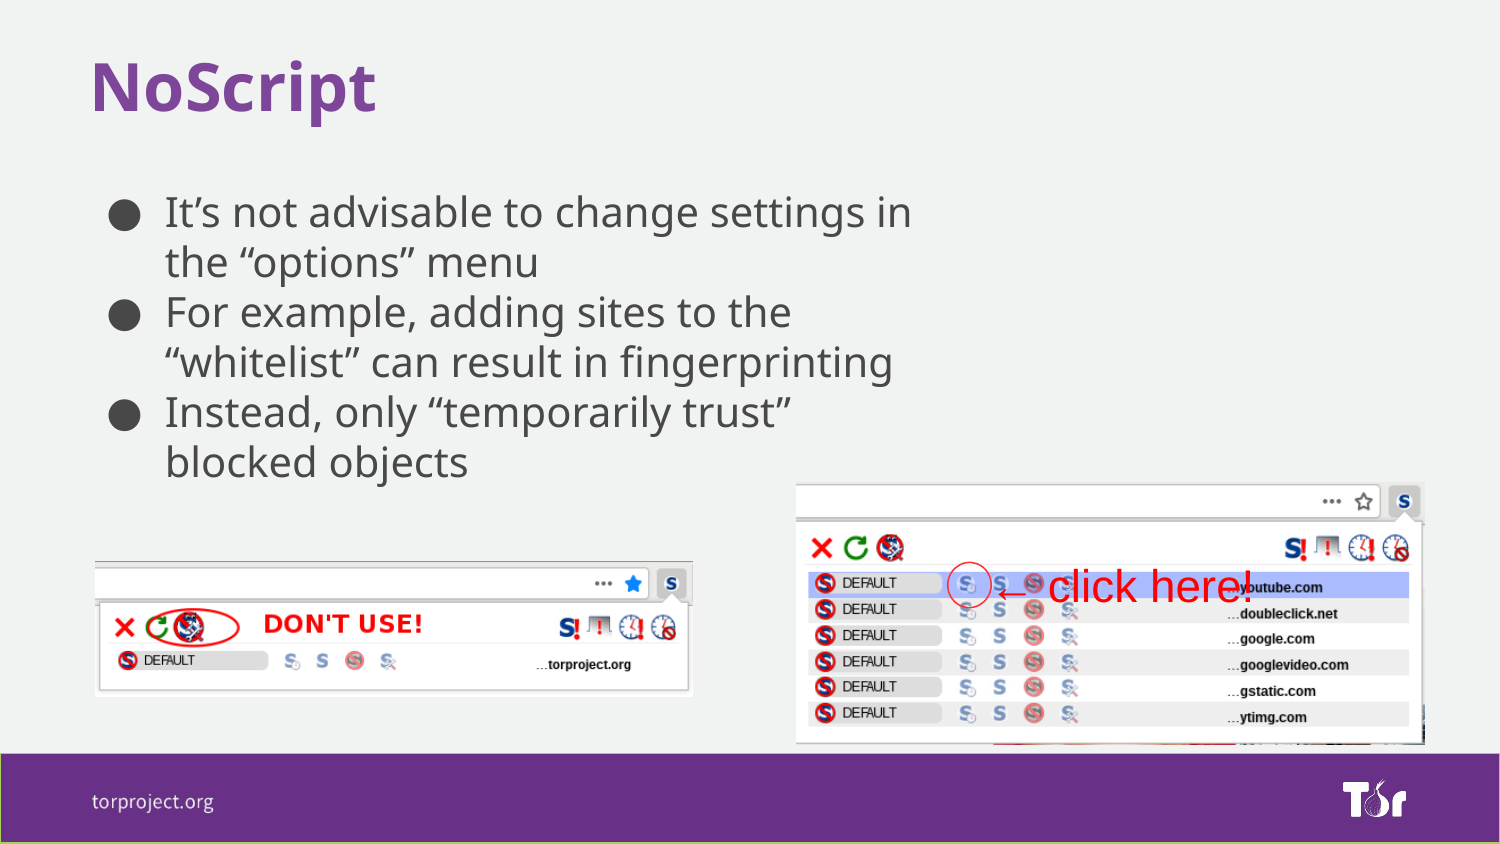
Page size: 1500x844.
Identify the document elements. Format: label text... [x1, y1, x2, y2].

text_box NoScript [74, 15, 1425, 156]
picture [1343, 778, 1406, 817]
picture [796, 482, 1425, 745]
picture [75, 780, 604, 821]
text_box It’s not advisable to change settings in the “options” menu For example, adding sites to the “whitelist” can result in fingerprinting Instead, only “temporarily trust” blocked objects [74, 178, 930, 358]
picture [95, 561, 693, 697]
text_box ← click here! [974, 549, 1270, 616]
